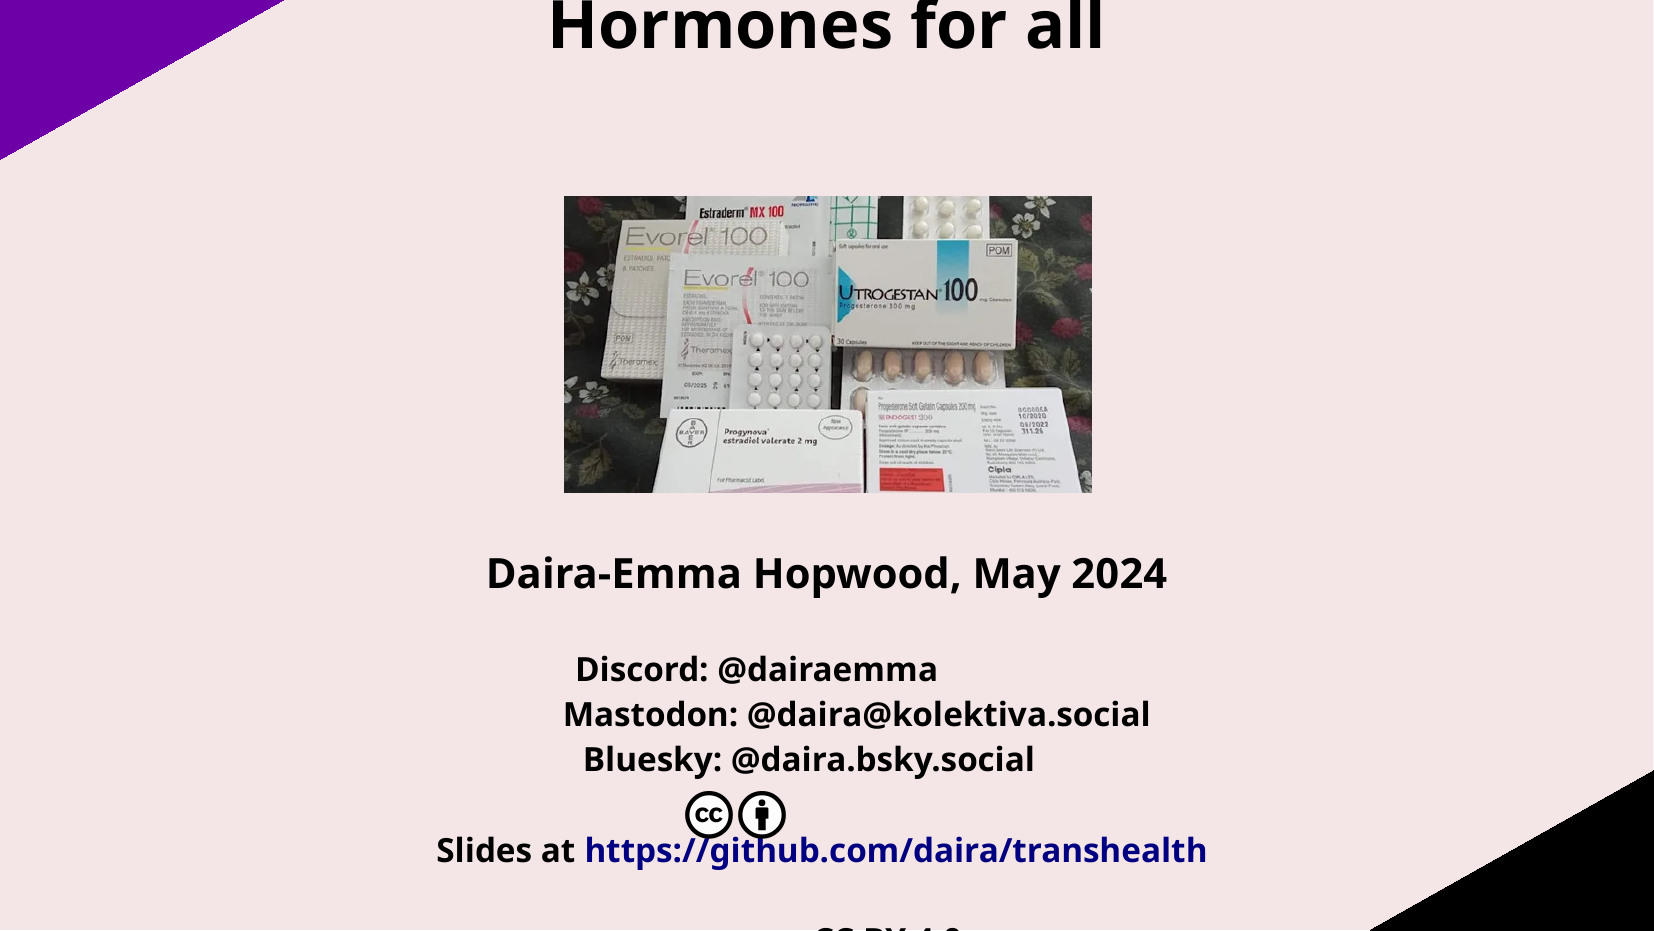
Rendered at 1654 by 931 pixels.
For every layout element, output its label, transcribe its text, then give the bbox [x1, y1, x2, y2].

text_box [1370, 770, 1654, 931]
text_box [0, 0, 284, 160]
picture [564, 196, 1092, 493]
title Hormones for all Daira-Emma Hopwood, May 2024 Discord: @dairaemma Mastodon: @daira@kolektiva.social Bluesky: @daira.bsky.social Slides at https://github.com/daira/transhealth CC BY 4.0 [82, 57, 1571, 882]
picture [685, 791, 733, 839]
picture [738, 791, 786, 839]
